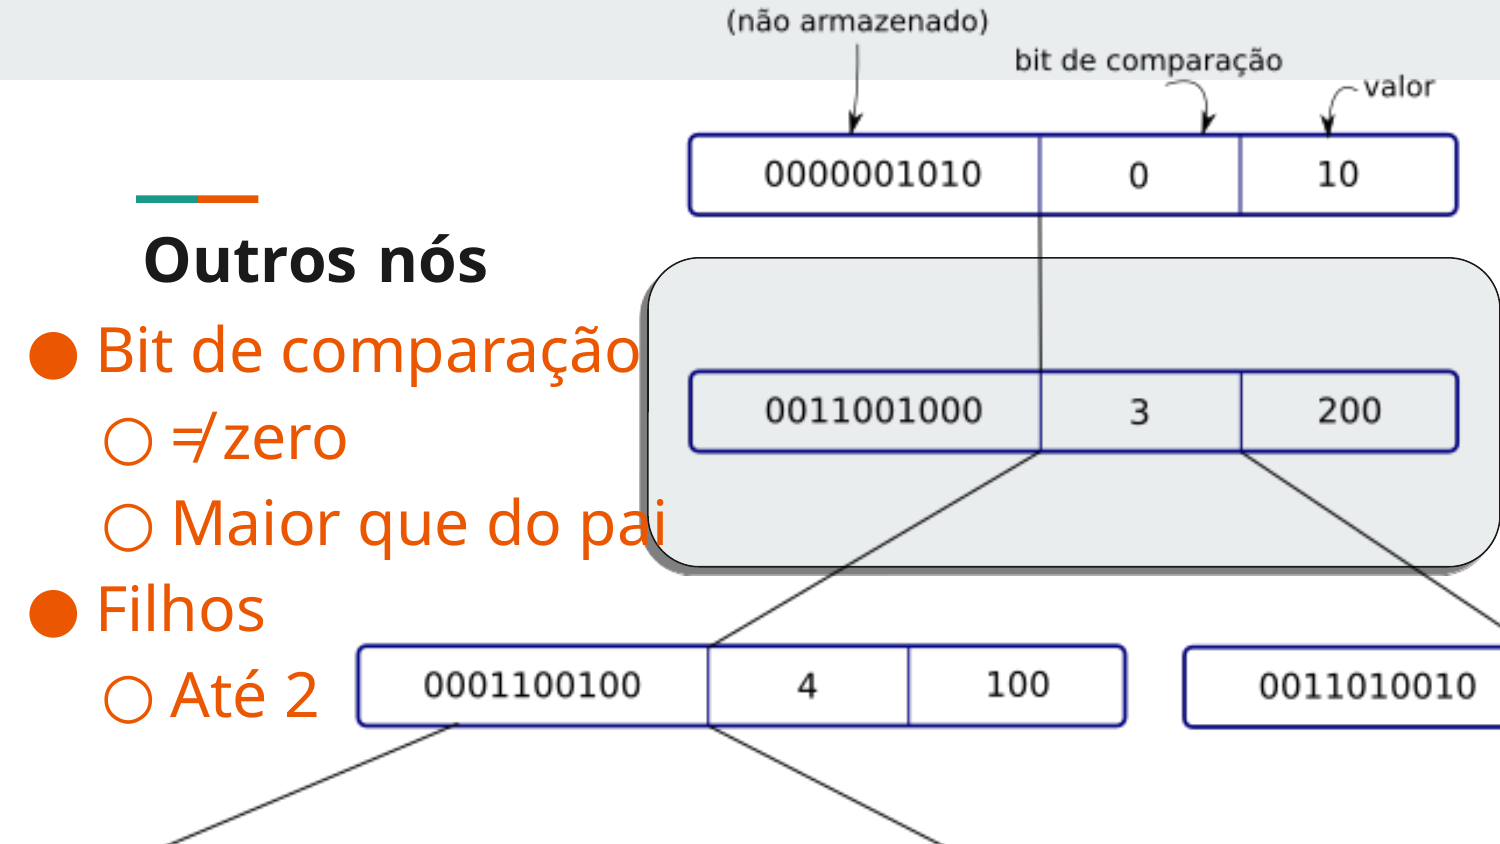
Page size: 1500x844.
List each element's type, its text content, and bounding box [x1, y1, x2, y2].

picture [0, 0, 1500, 844]
list Bit de comparação ≠ zero Maior que do pai Filhos Até 2 [5, 284, 1267, 490]
